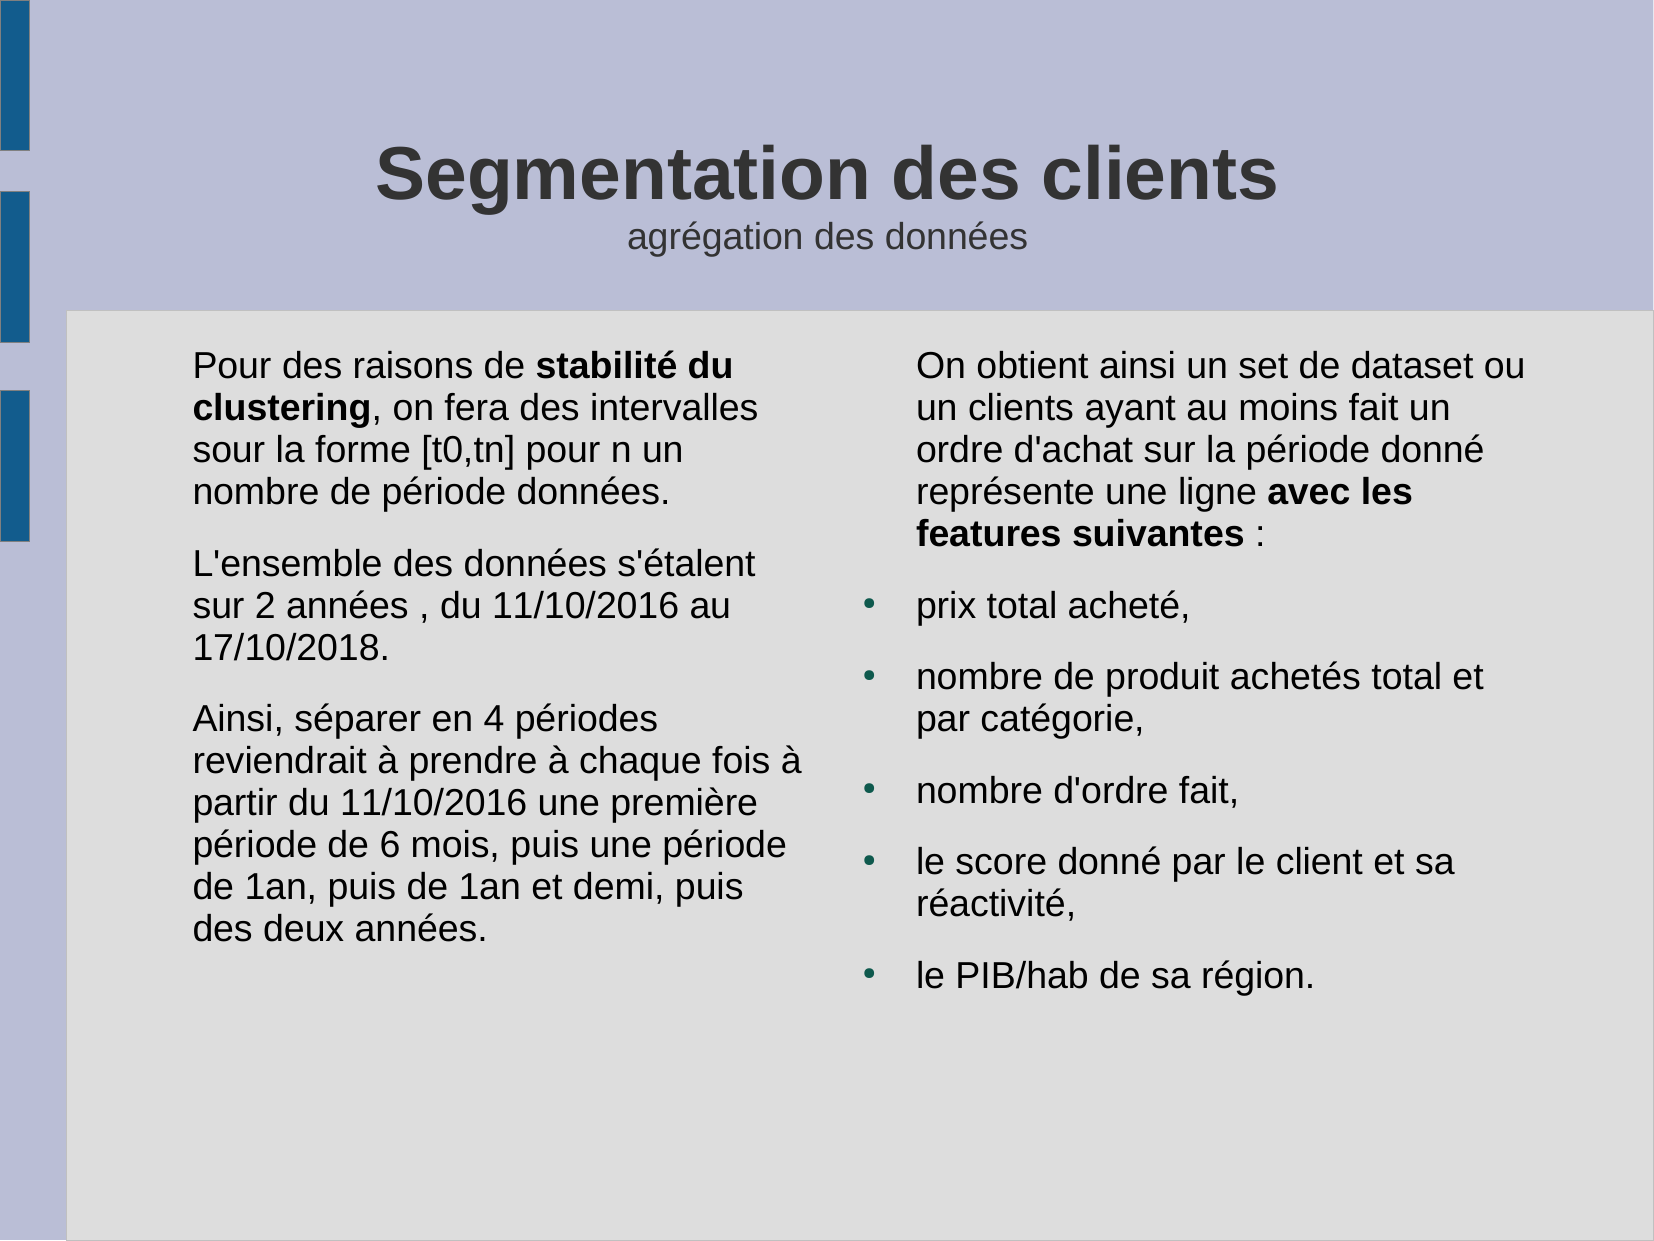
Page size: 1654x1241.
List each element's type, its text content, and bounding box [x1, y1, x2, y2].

list Pour des raisons de stabilité du clustering, on fera des intervalles sour la forme [t0,tn] pour n un nombre de période données. L'ensemble des données s'étalent sur 2 années , du 11/10/2016 au 17/10/2018. Ainsi, séparer en 4 périodes reviendrait à prendre à chaque fois à partir du 11/10/2016 une première période de 6 mois, puis une période de 1an, puis de 1an et demi, puis des deux années. [121, 344, 811, 1127]
title Segmentation des clients agrégation des données [121, 91, 1534, 299]
list On obtient ainsi un set de dataset ou un clients ayant au moins fait un ordre d'achat sur la période donné représente une ligne avec les features suivantes : prix total acheté, nombre de produit achetés total et par catégorie, nombre d'ordre fait, le score donné par le client et sa réactivité, le PIB/hab de sa région. [845, 344, 1535, 1127]
